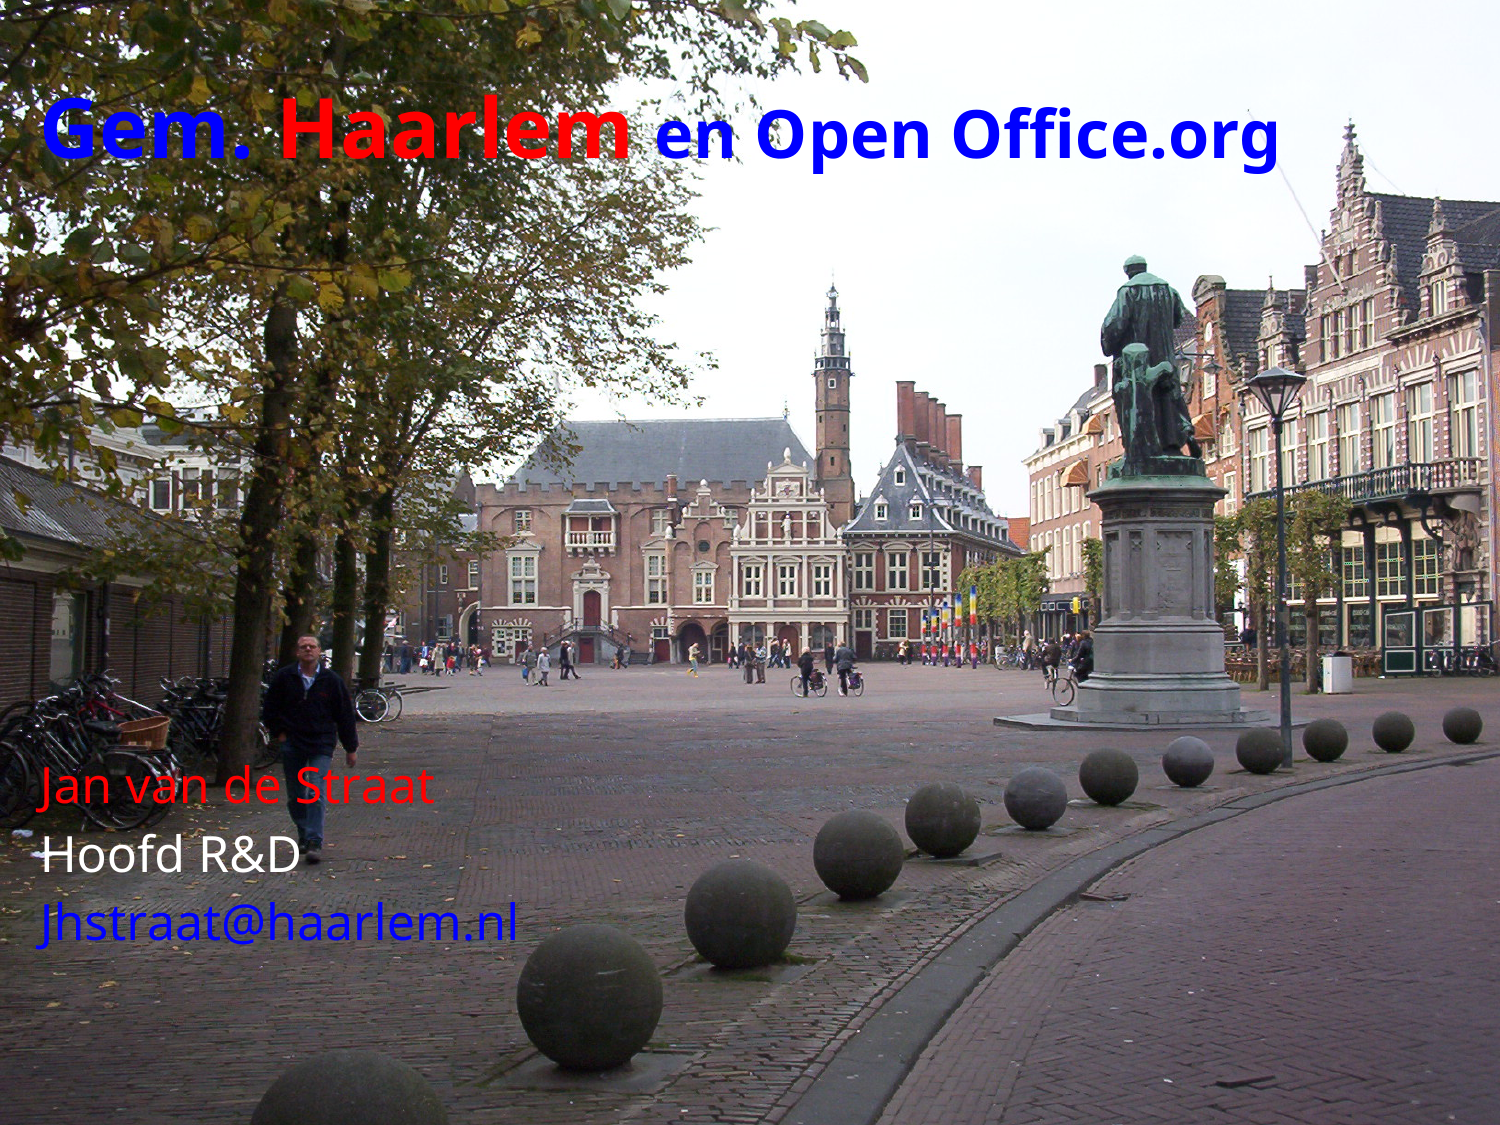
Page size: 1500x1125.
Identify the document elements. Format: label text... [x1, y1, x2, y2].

text_box Jan van de Straat Hoofd R&D Jhstraat@haarlem.nl [24, 742, 701, 963]
picture [0, 0, 1500, 1125]
text_box Gem. Haarlem en Open Office.org [24, 62, 1500, 276]
